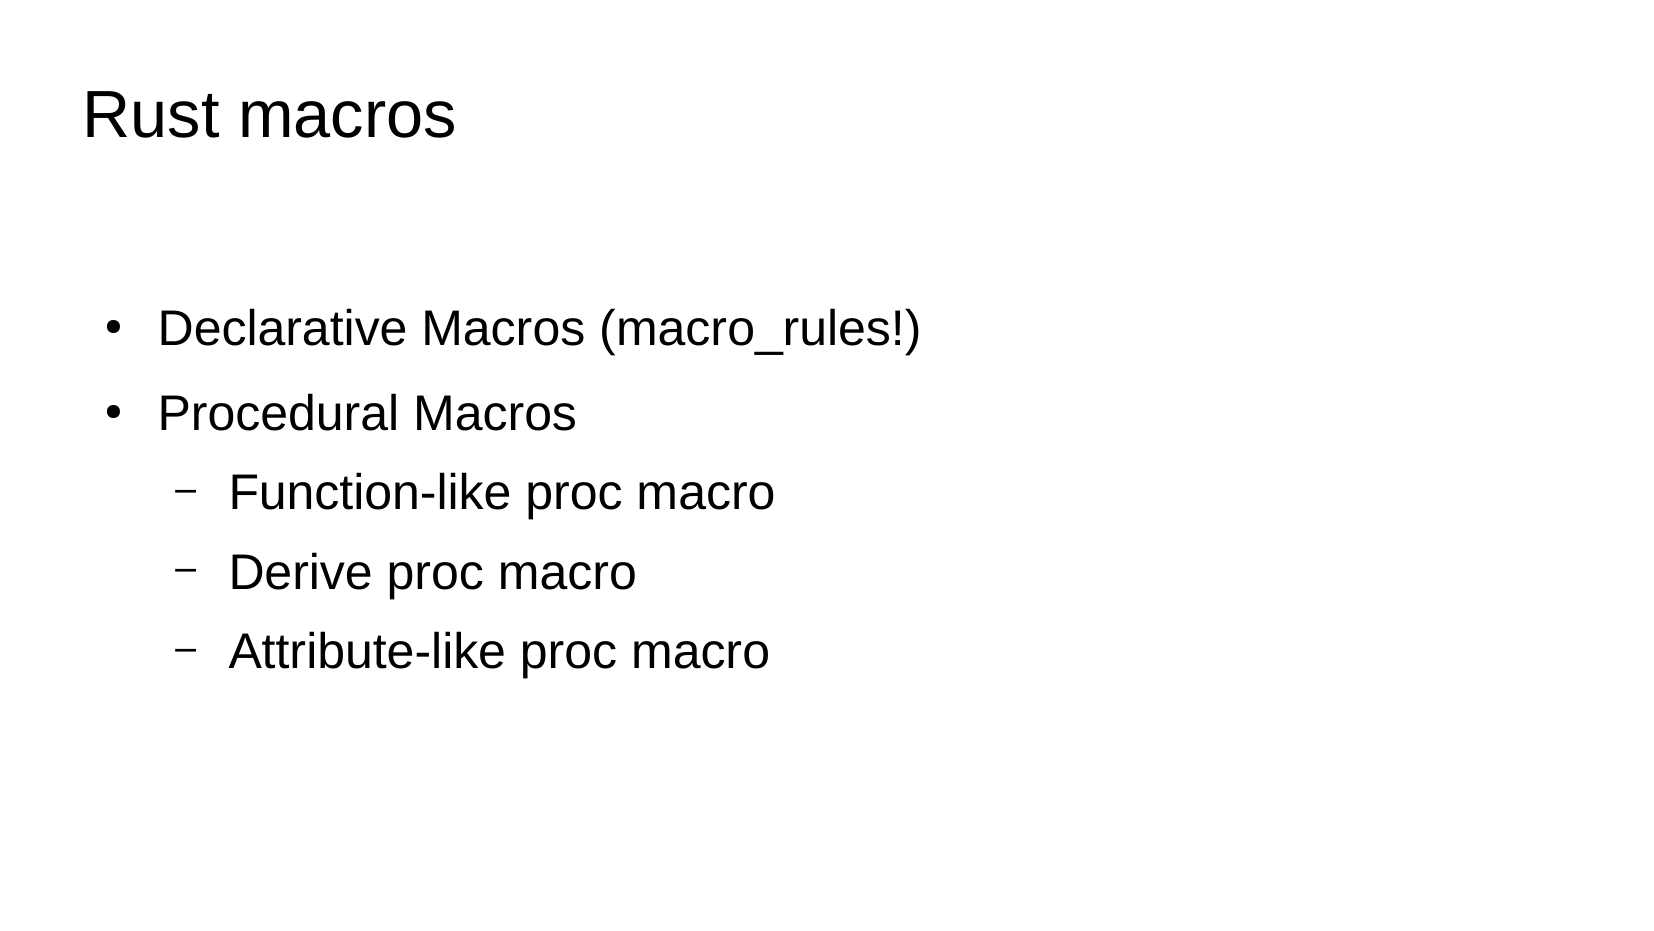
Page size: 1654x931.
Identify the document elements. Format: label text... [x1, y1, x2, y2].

list Declarative Macros (macro_rules!) Procedural Macros Function-like proc macro Derive proc macro Attribute-like proc macro [86, 300, 1576, 840]
title Rust macros [82, 37, 1571, 193]
